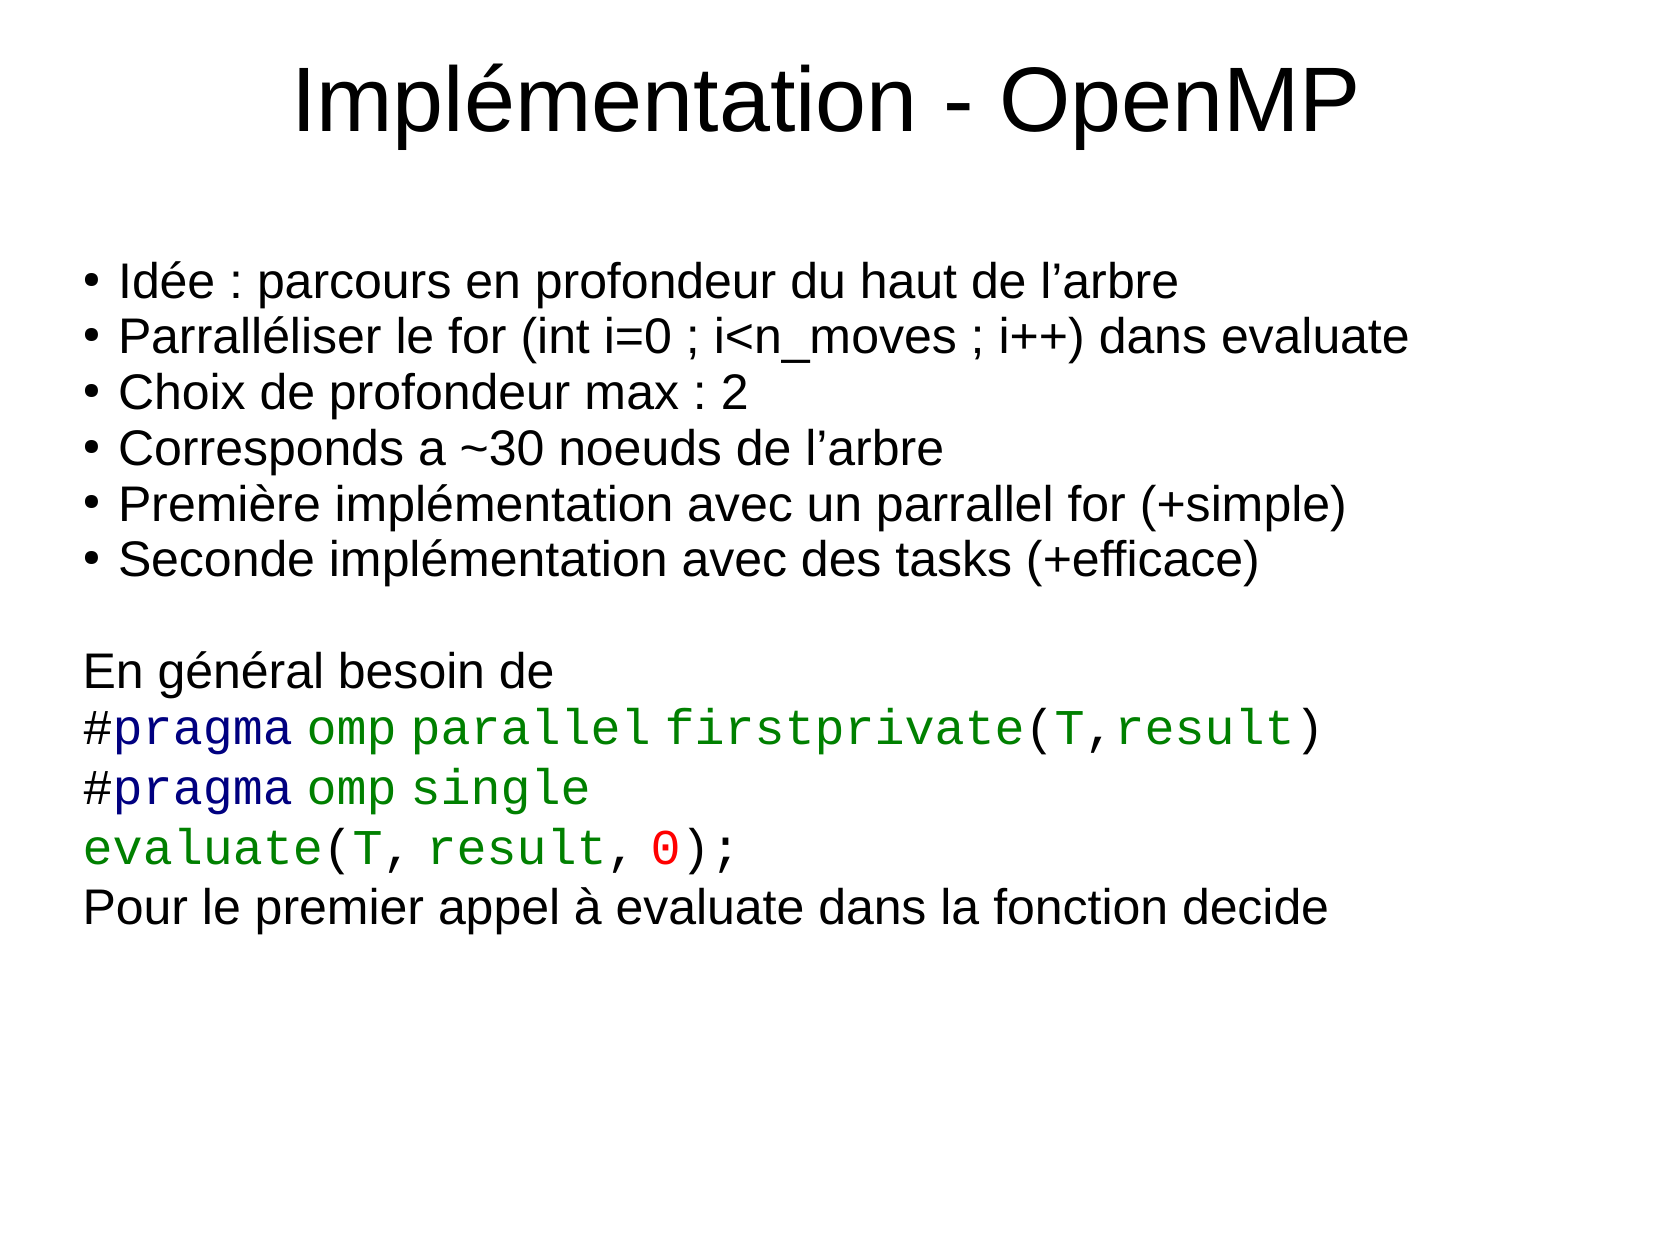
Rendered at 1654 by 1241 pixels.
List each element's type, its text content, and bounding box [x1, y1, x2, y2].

title Implémentation - OpenMP [82, 0, 1571, 204]
subtitle Idée : parcours en profondeur du haut de l’arbre Parralléliser le for (int i=0 ; i<n_moves ; i++) dans evaluate Choix de profondeur max : 2 Corresponds a ~30 noeuds de l’arbre Première implémentation avec un parrallel for (+simple) Seconde implémentation avec des tasks (+efficace) En général besoin de #pragma omp parallel firstprivate(T,result) #pragma omp single evaluate(T, result, 0); Pour le premier appel à evaluate dans la fonction decide [82, 245, 1571, 1055]
